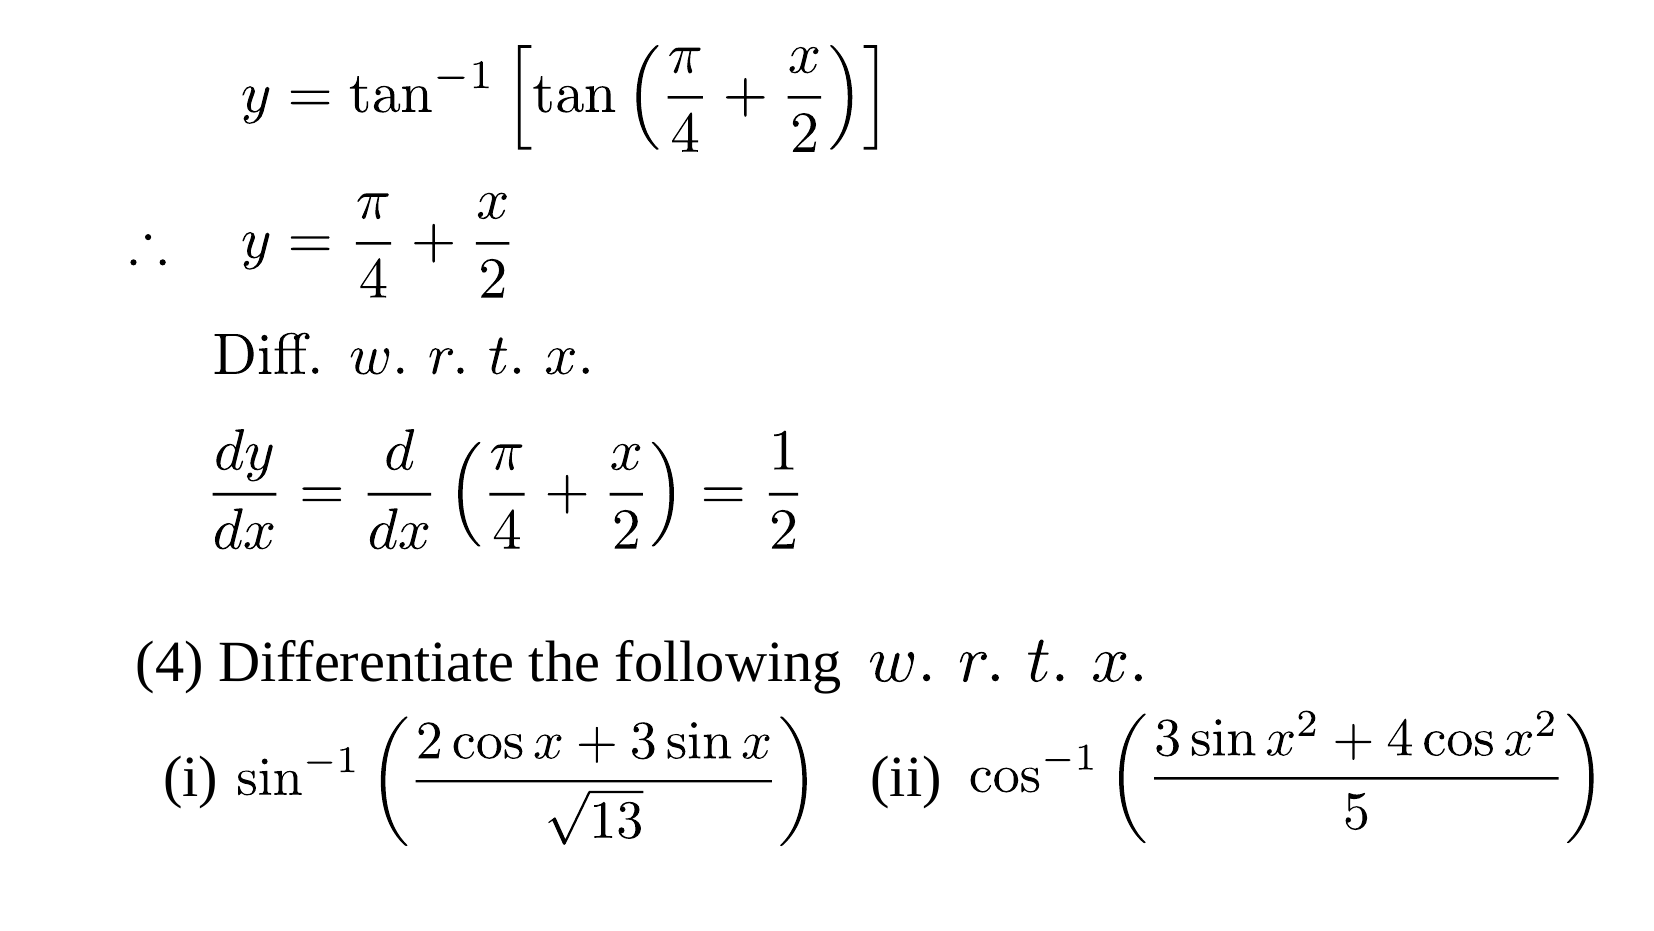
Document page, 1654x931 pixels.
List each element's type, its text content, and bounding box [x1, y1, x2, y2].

text_box [238, 716, 807, 847]
text_box [212, 429, 799, 550]
text_box [242, 45, 878, 152]
title (4) Differentiate the following (i) (ii) [47, 37, 1607, 886]
text_box [869, 639, 1143, 683]
text_box [214, 332, 589, 375]
text_box [970, 710, 1594, 844]
text_box [242, 192, 510, 298]
text_box [130, 234, 166, 266]
